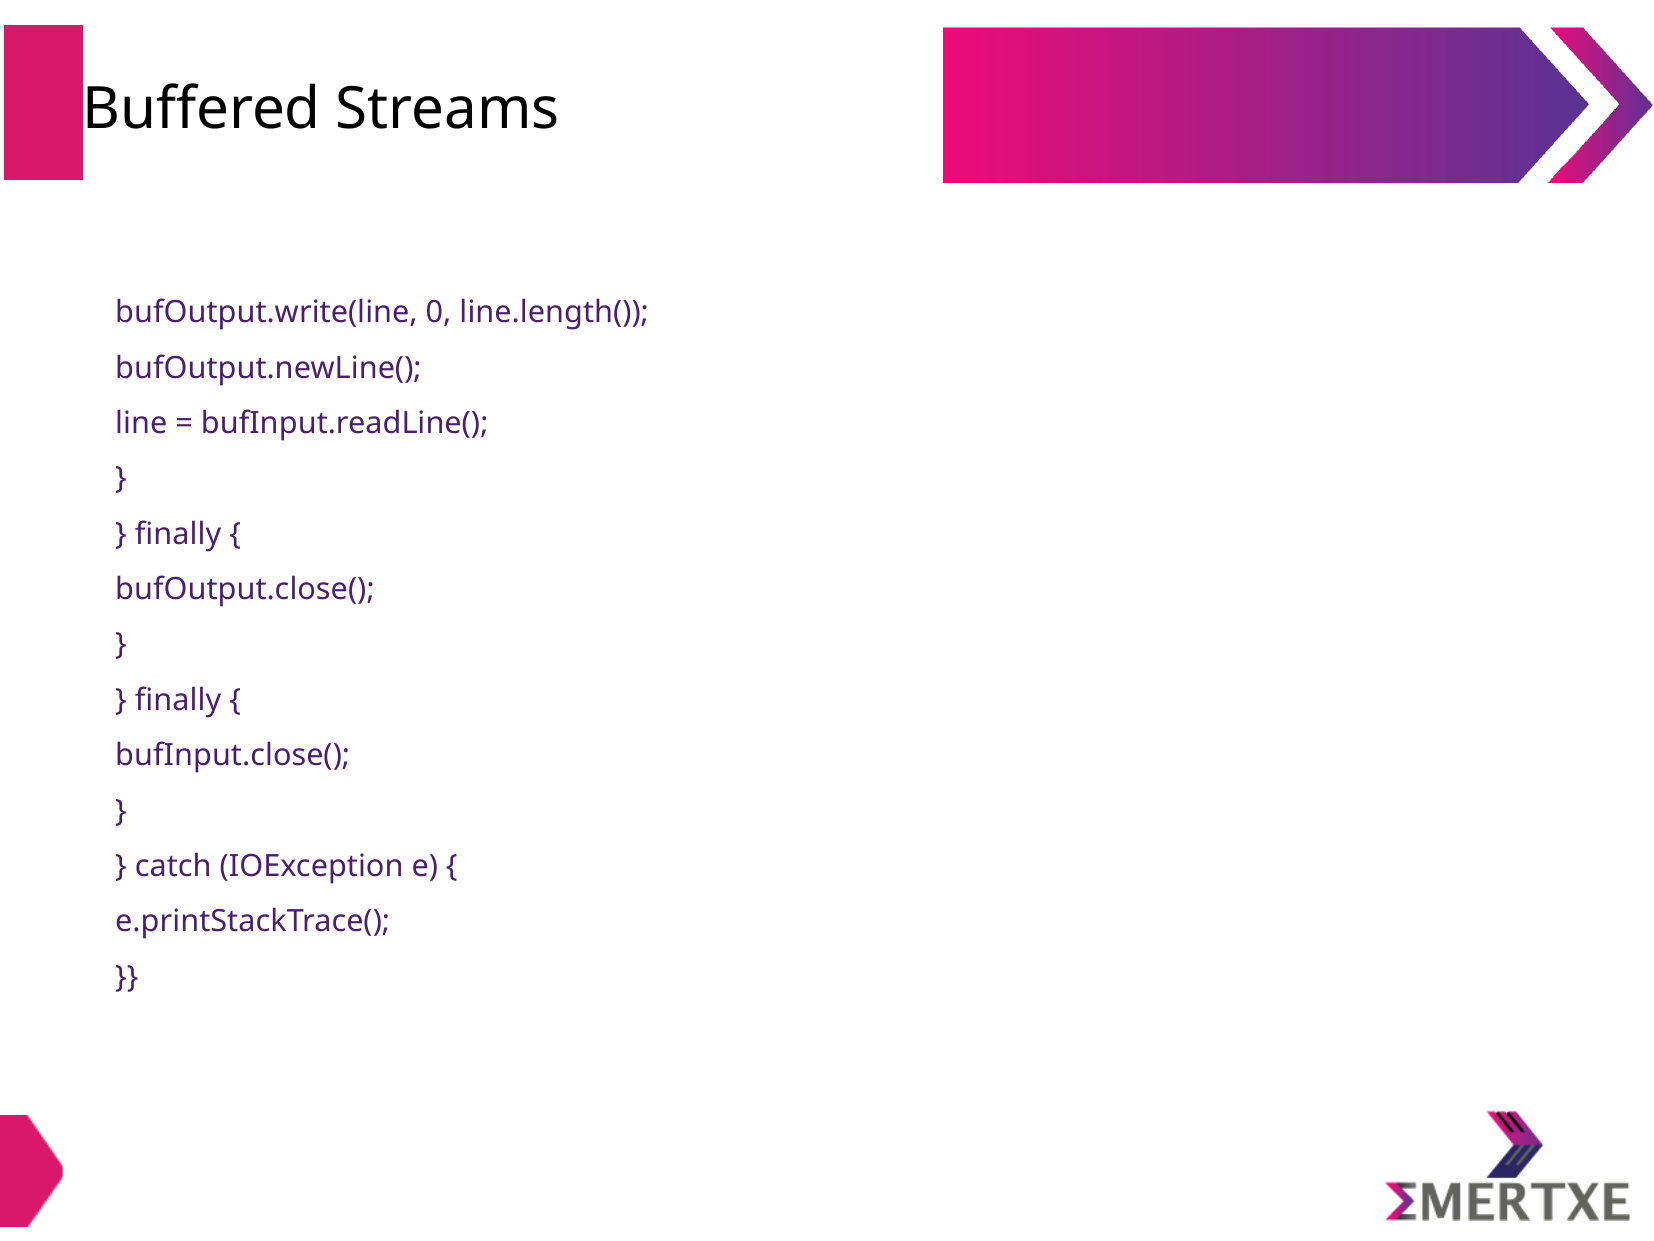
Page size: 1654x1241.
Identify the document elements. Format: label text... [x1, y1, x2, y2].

title Buffered Streams [82, 2, 1571, 210]
picture [1385, 1107, 1631, 1221]
list bufOutput.write(line, 0, line.length()); bufOutput.newLine(); line = bufInput.readLine(); } } finally { bufOutput.close(); } } finally { bufInput.close(); } } catch (IOException e) { e.printStackTrace(); }} [82, 290, 1571, 1010]
picture [1571, 27, 1653, 183]
